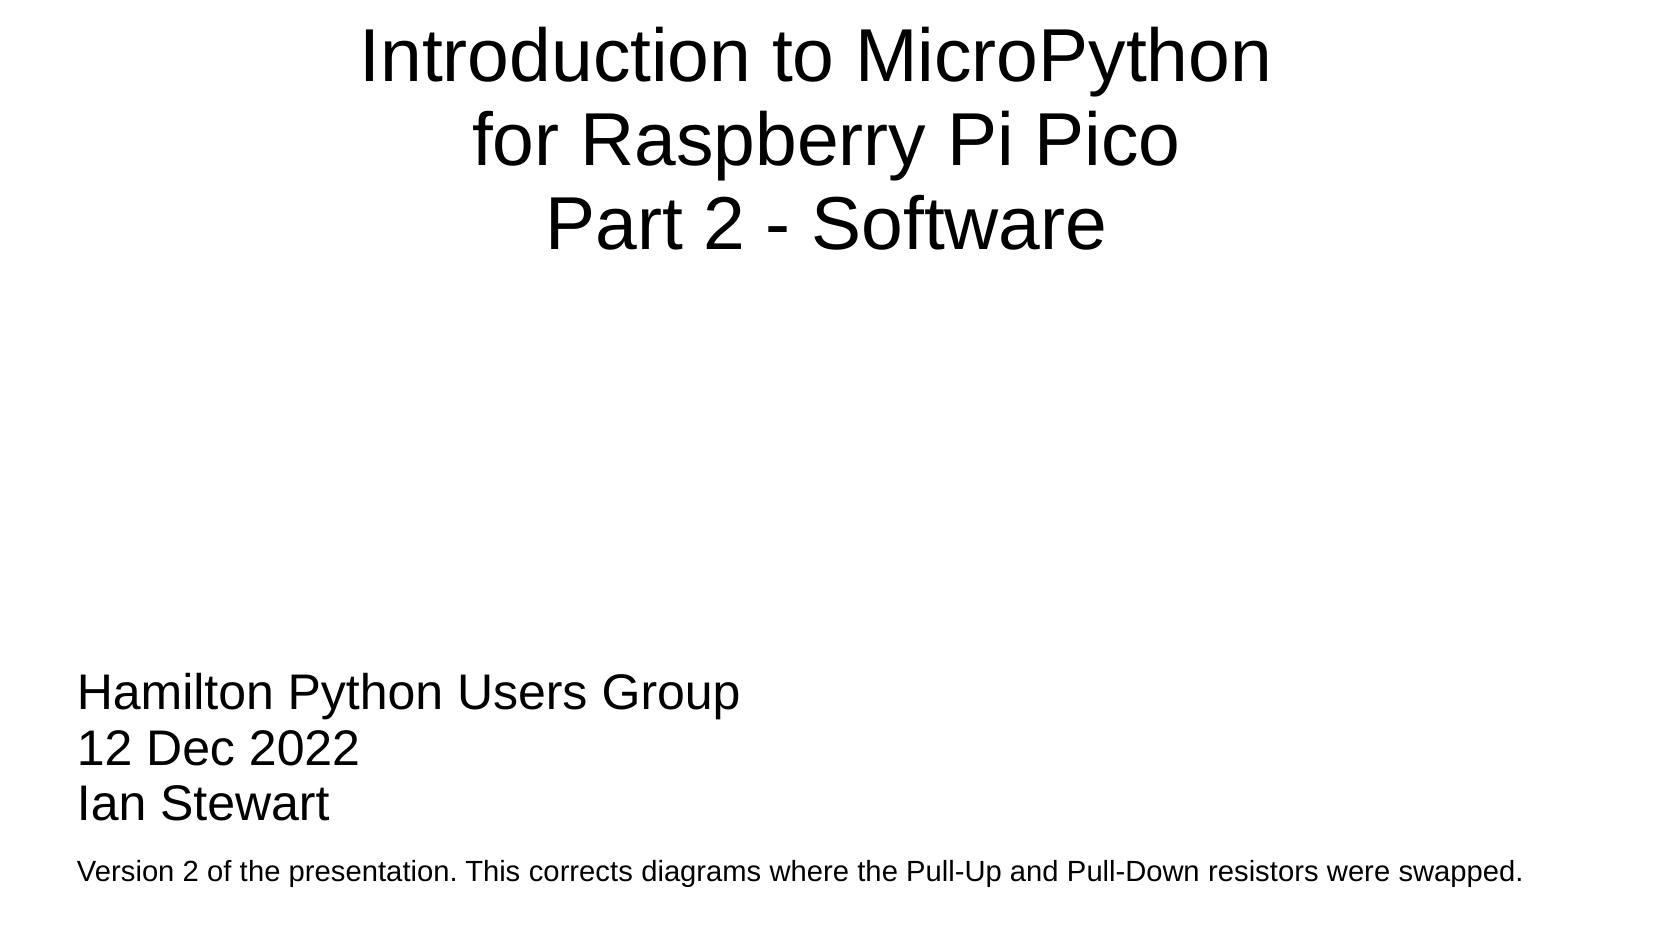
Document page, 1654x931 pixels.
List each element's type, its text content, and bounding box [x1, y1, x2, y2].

title Introduction to MicroPython for Raspberry Pi Pico Part 2 - Software [82, 13, 1571, 266]
subtitle Hamilton Python Users Group 12 Dec 2022 Ian Stewart [76, 620, 1565, 826]
text_box Version 2 of the presentation. This corrects diagrams where the Pull-Up and Pull-Down resistors were swapped. [76, 826, 1565, 916]
